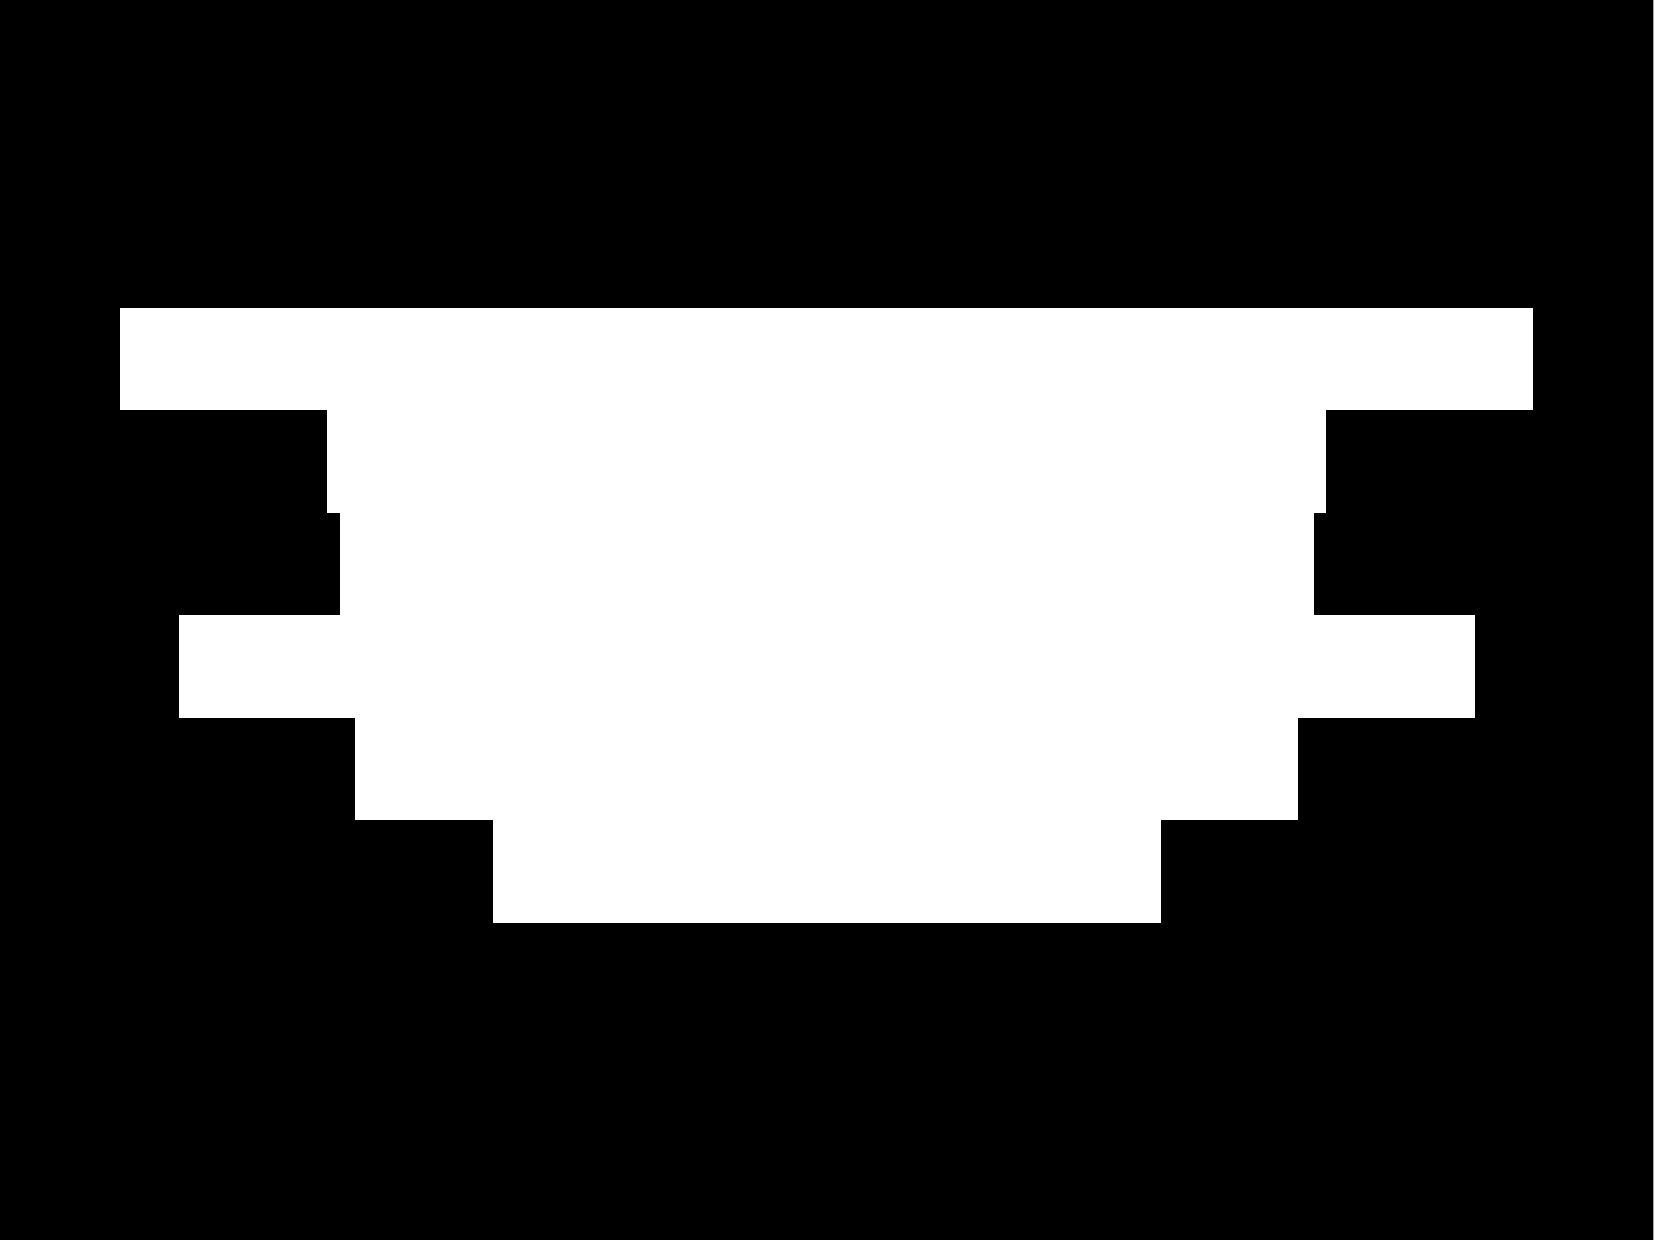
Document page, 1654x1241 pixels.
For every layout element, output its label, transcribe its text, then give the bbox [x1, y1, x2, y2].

subtitle Hoje é tempo de renunciar meu eu Lembrar que numa cruz alguém por mim morreu Hoje é minha vez, agora sou eu Vou morrer pro mundo e viver pra Deus [82, 49, 1571, 1182]
